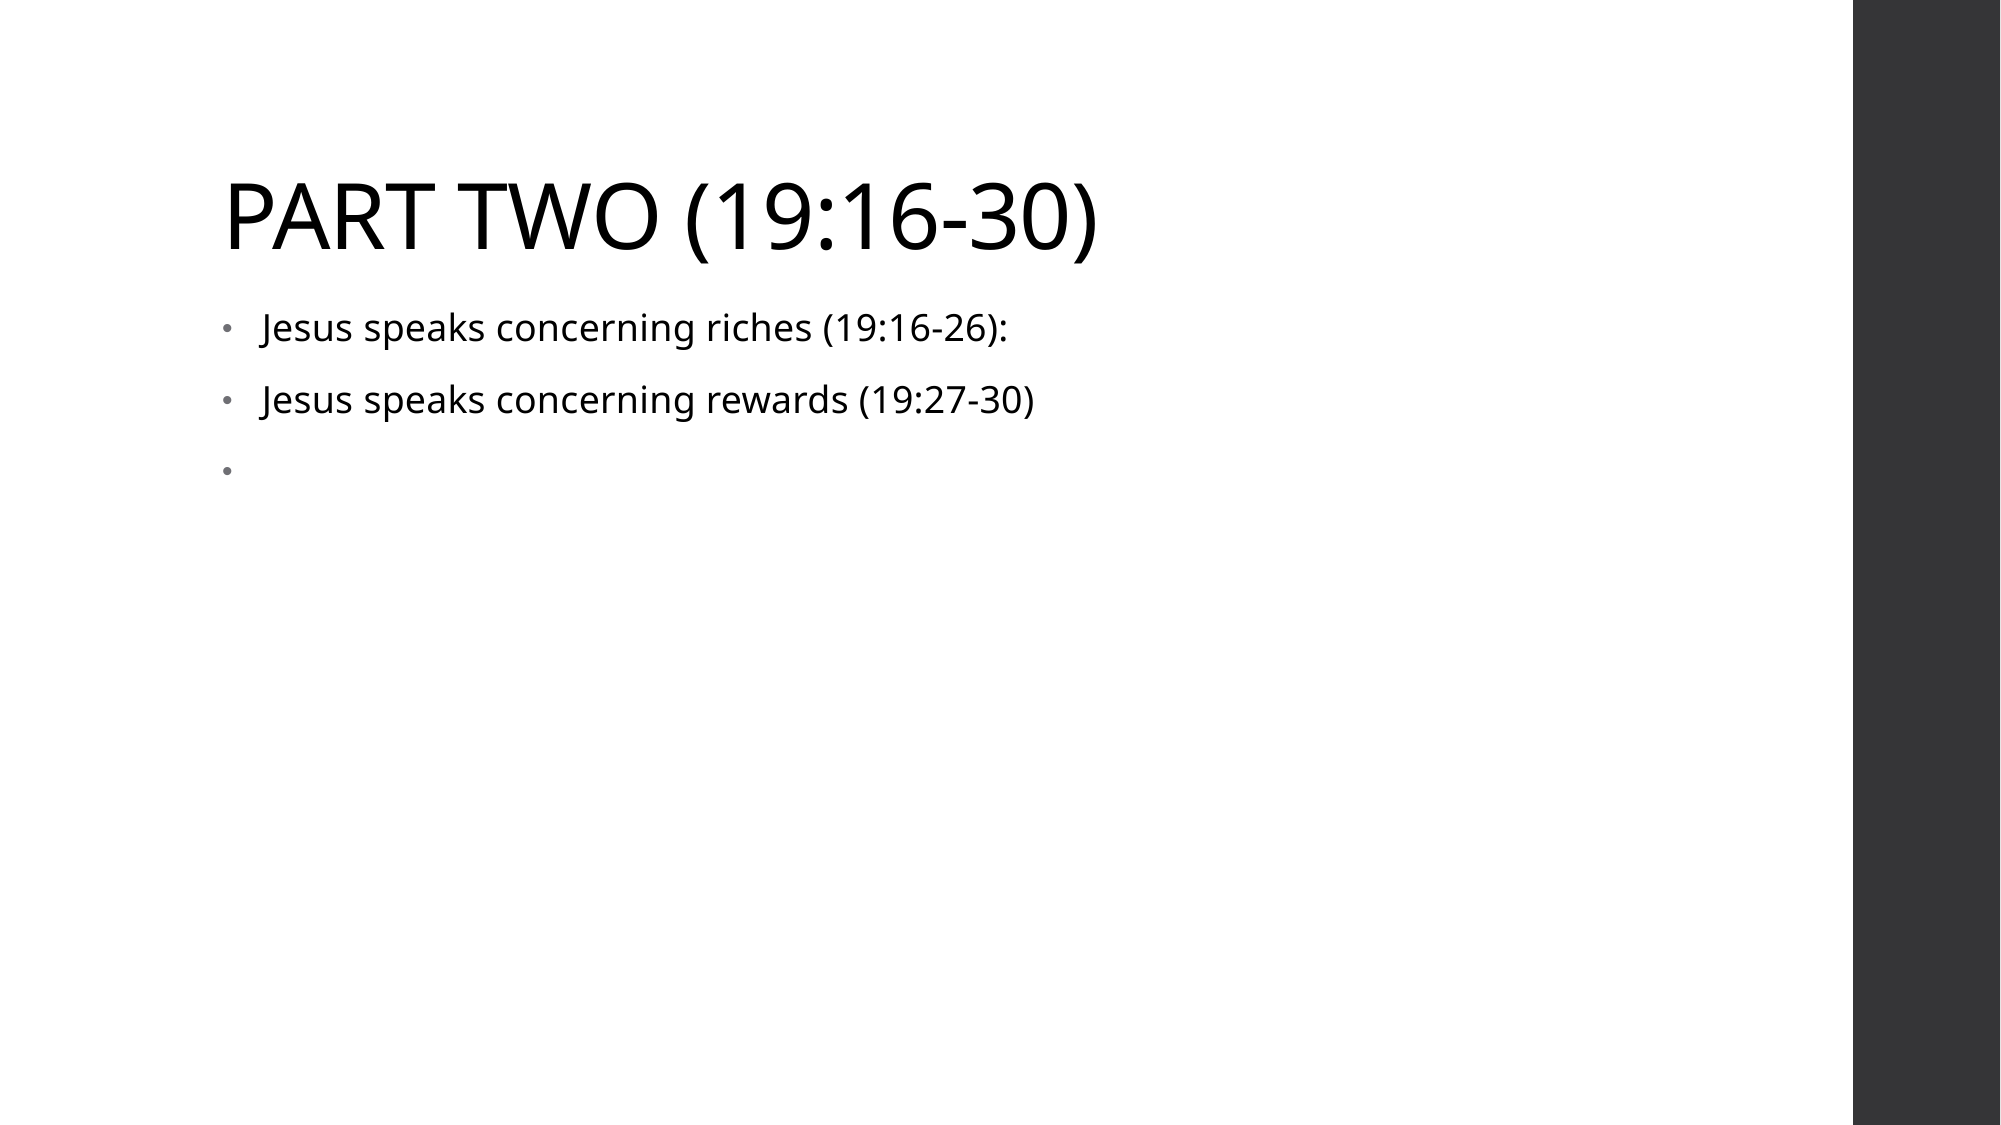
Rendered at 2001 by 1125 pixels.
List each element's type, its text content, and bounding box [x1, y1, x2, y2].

title PART TWO (19:16-30) [206, 60, 1797, 278]
list Jesus speaks concerning riches (19:16-26): Jesus speaks concerning rewards (19:27-30) [206, 299, 1617, 1014]
